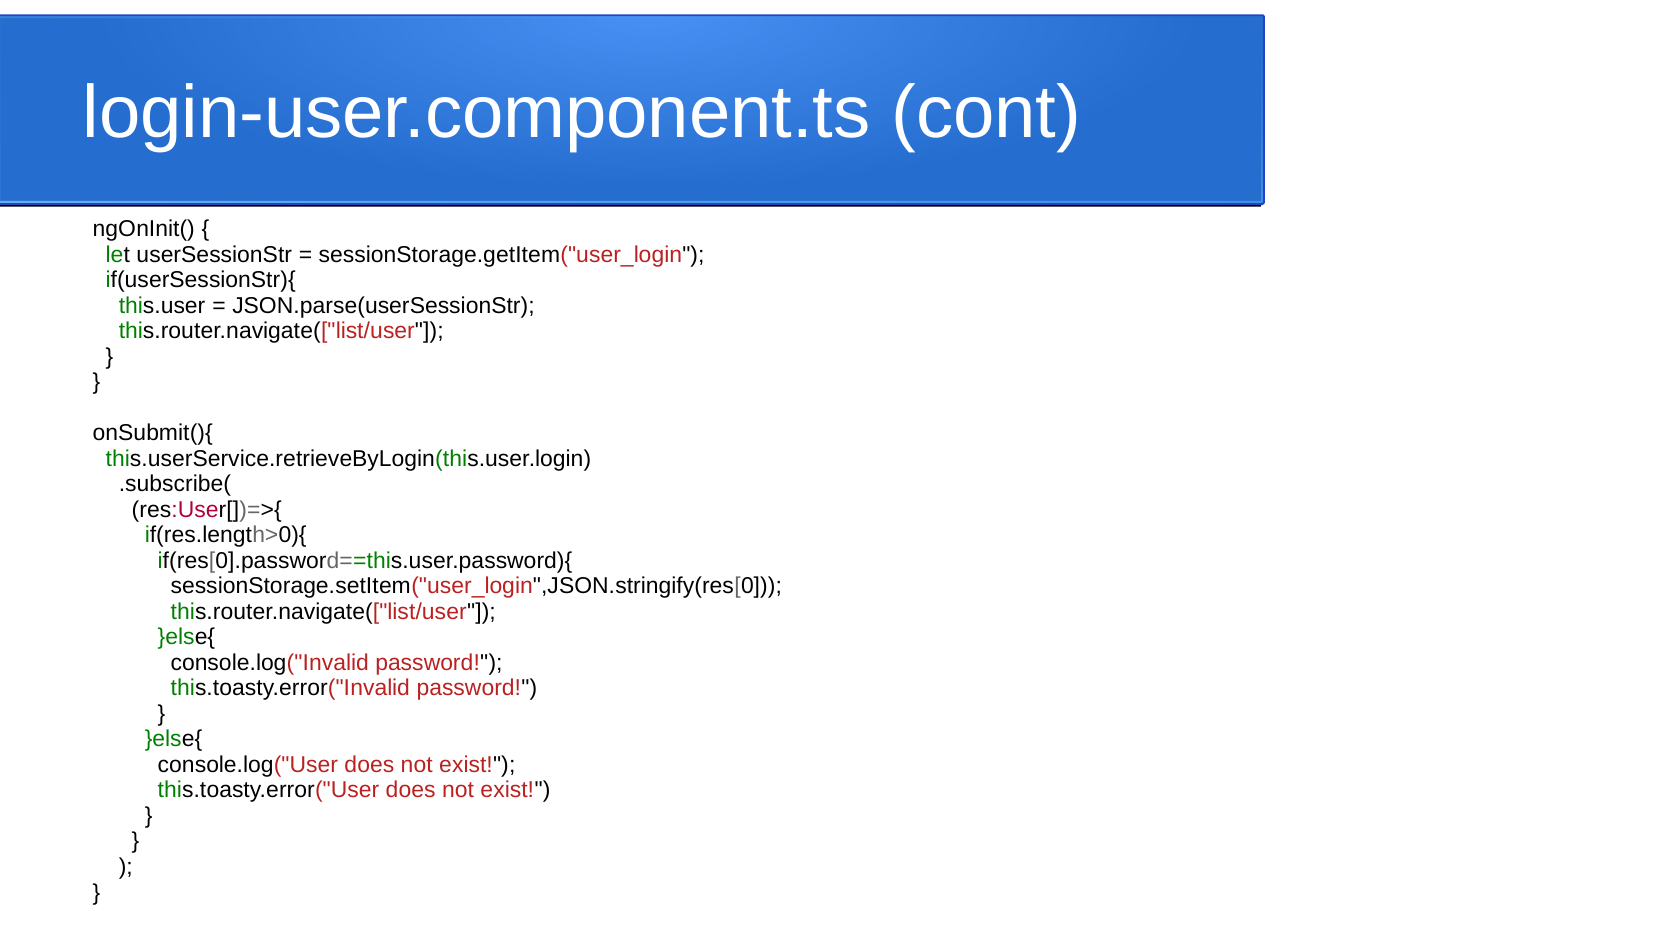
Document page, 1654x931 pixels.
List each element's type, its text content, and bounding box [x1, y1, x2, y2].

text_box ngOnInit() { let userSessionStr = sessionStorage.getItem("user_login"); if(userSessionStr){ this.user = JSON.parse(userSessionStr); this.router.navigate(["list/user"]); } } onSubmit(){ this.userService.retrieveByLogin(this.user.login) .subscribe( (res:User[])=>{ if(res.length>0){ if(res[0].password==this.user.password){ sessionStorage.setItem("user_login",JSON.stringify(res[0])); this.router.navigate(["list/user"]); }else{ console.log("Invalid password!"); this.toasty.error("Invalid password!") } }else{ console.log("User does not exist!"); this.toasty.error("User does not exist!") } } ); } [64, 183, 1518, 931]
title login-user.component.ts (cont) [82, 35, 1235, 183]
